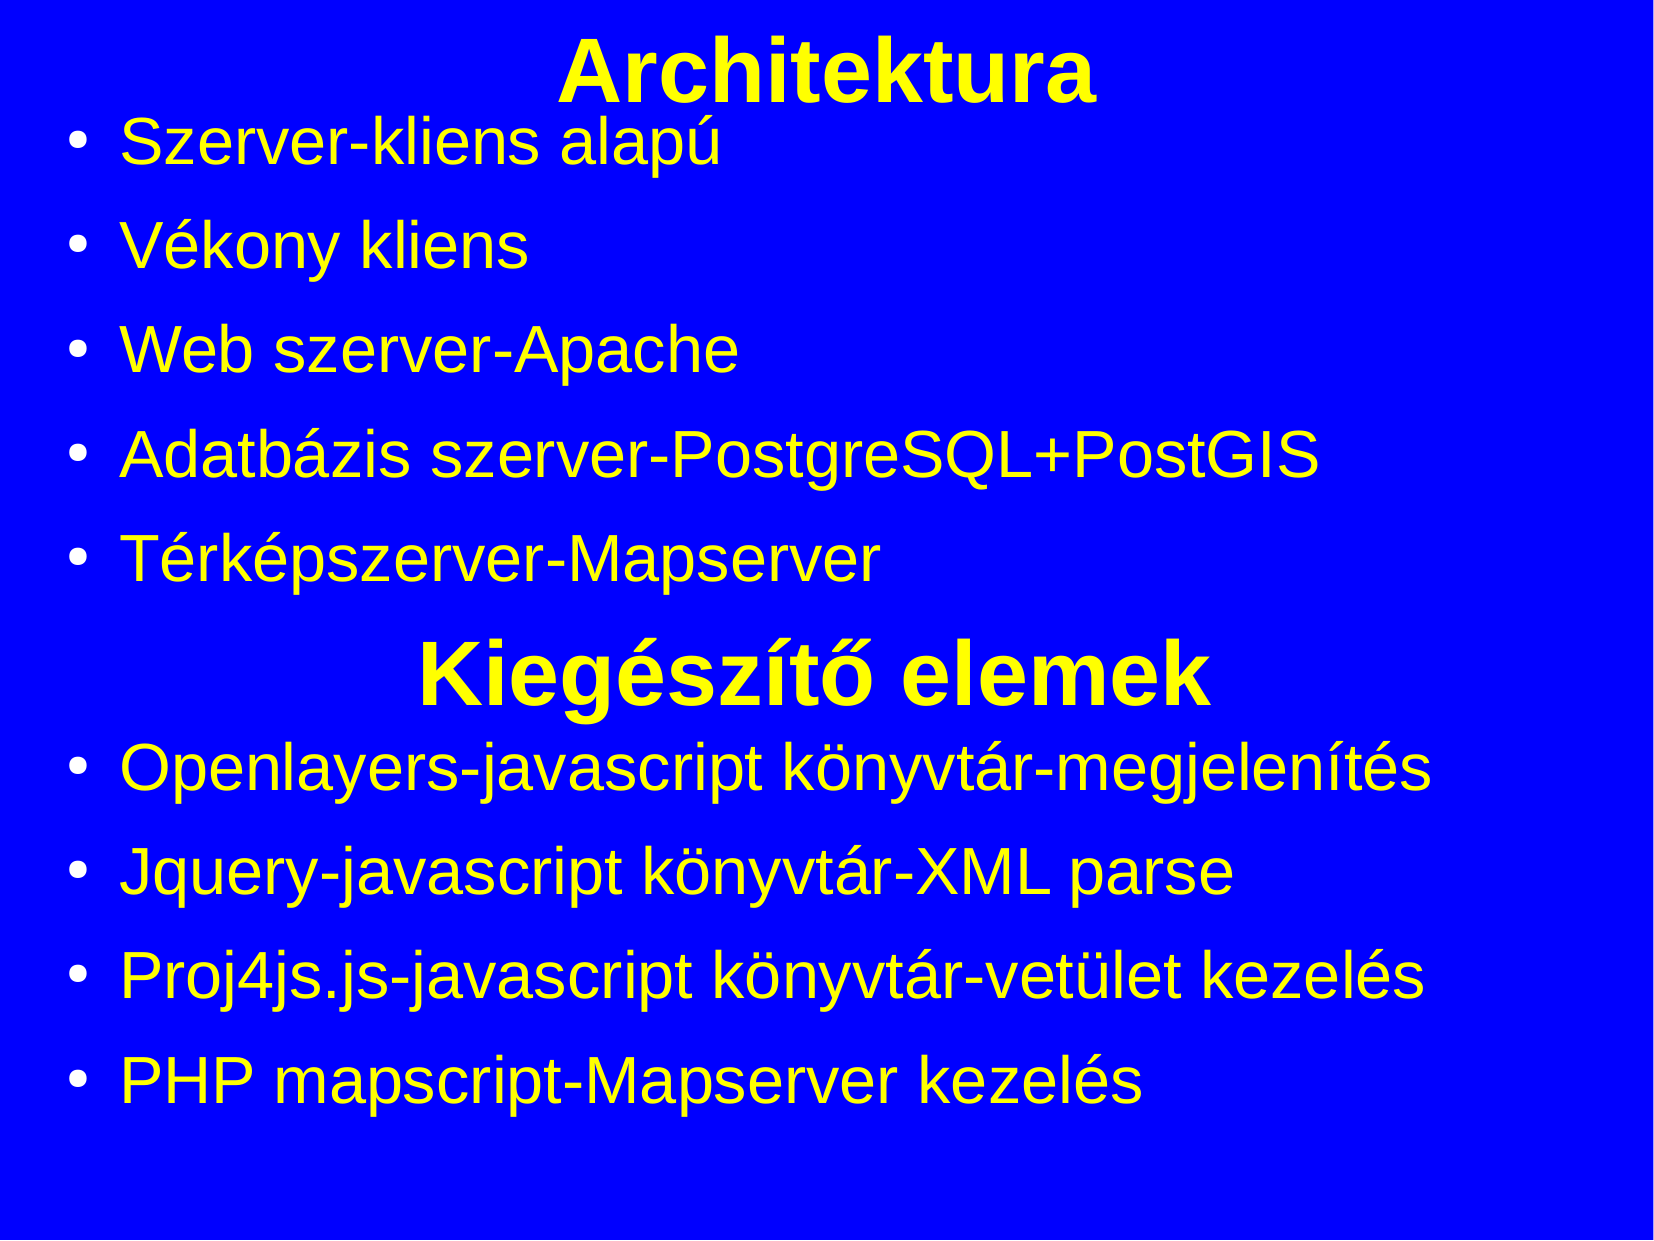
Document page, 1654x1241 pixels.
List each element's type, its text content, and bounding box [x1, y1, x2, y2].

title Architektura [82, 0, 1571, 103]
list Szerver-kliens alapú Vékony kliens Web szerver-Apache Adatbázis szerver-PostgreSQL+PostGIS Térképszerver-Mapserver Openlayers-javascript könyvtár-megjelenítés Jquery-javascript könyvtár-XML parse Proj4js.js-javascript könyvtár-vetület kezelés PHP mapscript-Mapserver kezelés [48, 103, 1610, 1154]
title Kiegészítő elemek [70, 602, 1559, 745]
